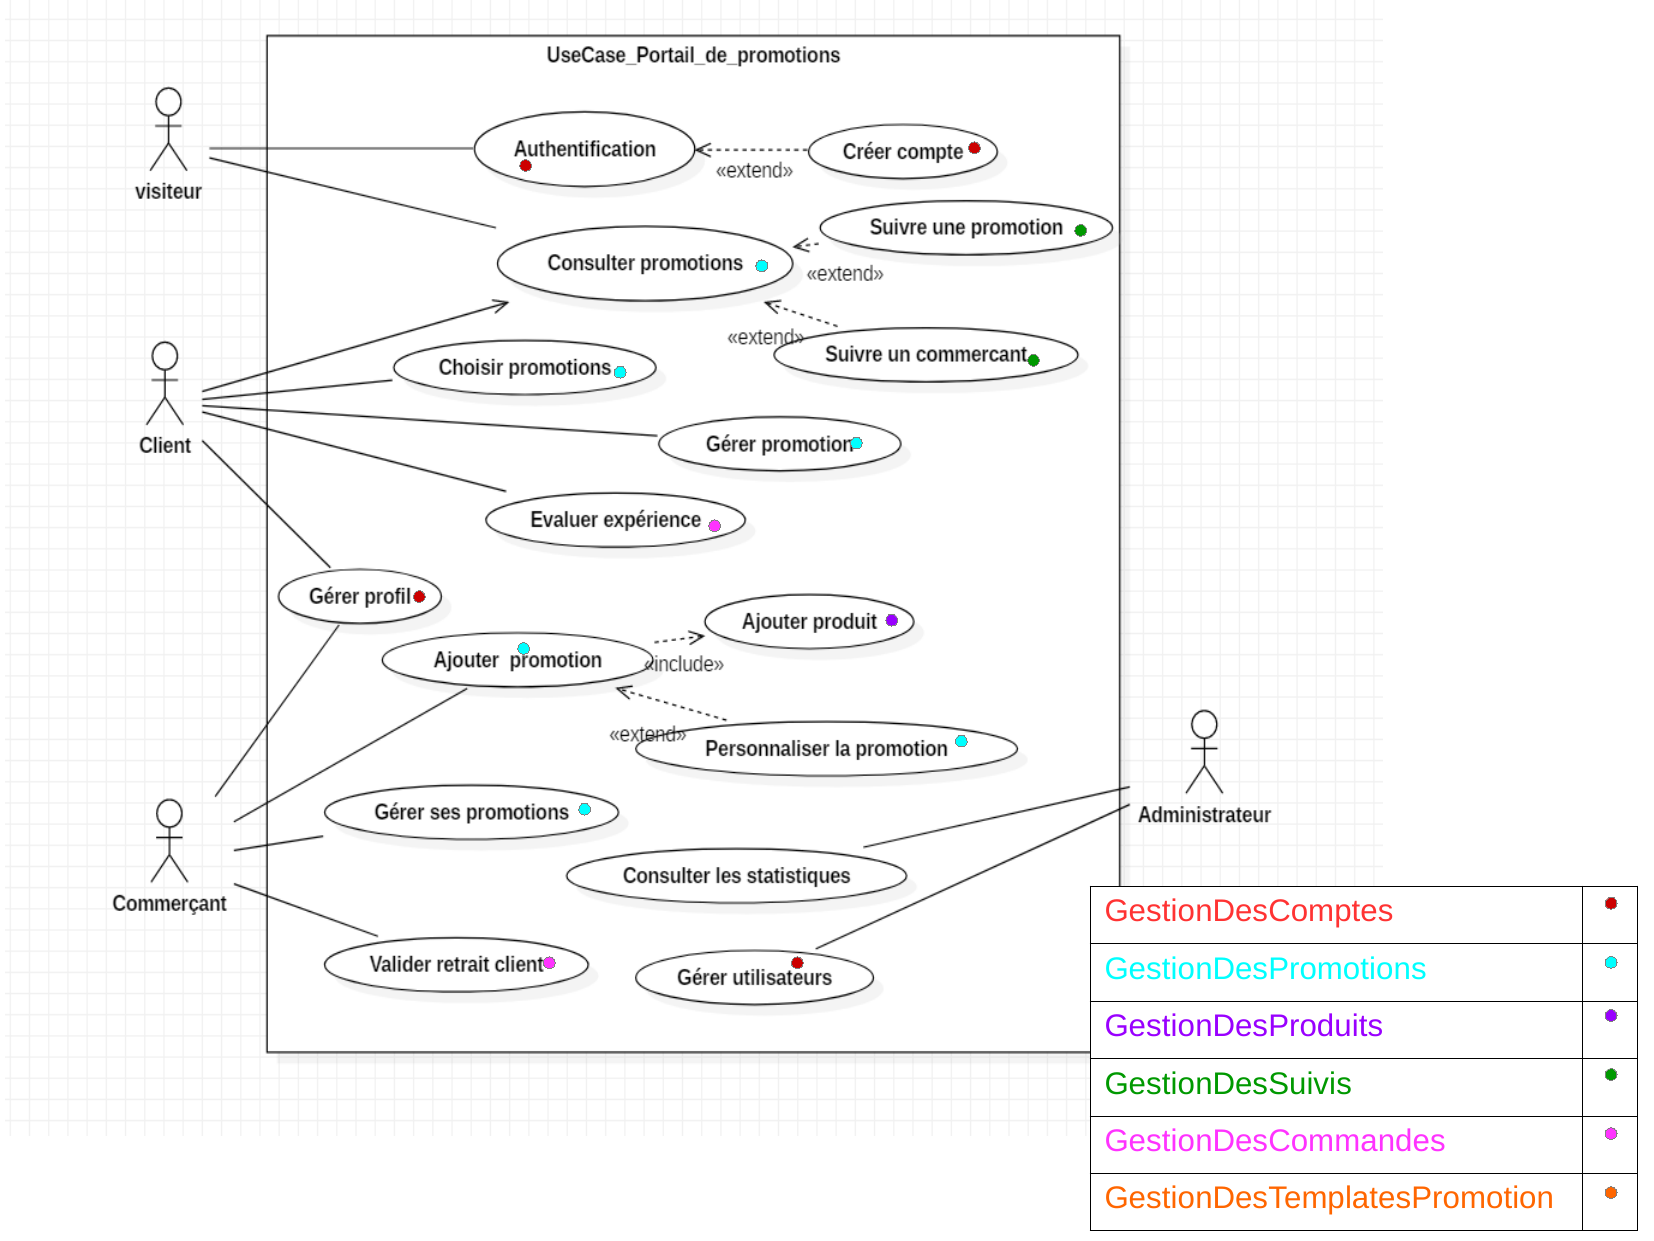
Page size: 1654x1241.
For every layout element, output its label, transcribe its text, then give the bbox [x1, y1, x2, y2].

text_box [543, 956, 556, 969]
text_box [968, 141, 981, 154]
text_box [519, 159, 532, 172]
text_box [755, 259, 768, 272]
table_cell [1583, 1059, 1637, 1116]
table_header GestionDesComptes [1091, 887, 1582, 943]
text_box [578, 803, 591, 816]
text_box [708, 519, 721, 532]
table_cell [1583, 1117, 1637, 1173]
table_cell [1583, 1174, 1637, 1230]
table_cell GestionDesPromotions [1091, 944, 1582, 1001]
text_box [1605, 1186, 1618, 1199]
text_box [850, 437, 863, 449]
text_box [791, 956, 804, 969]
table_header [1583, 887, 1637, 943]
text_box [1027, 354, 1040, 367]
text_box [1074, 224, 1087, 237]
picture [5, 0, 1383, 1136]
text_box [1605, 1127, 1618, 1140]
table_cell GestionDesSuivis [1091, 1059, 1582, 1116]
text_box [885, 614, 898, 627]
table_cell [1583, 944, 1637, 1001]
text_box [955, 735, 968, 747]
table_cell GestionDesProduits [1091, 1002, 1582, 1058]
text_box [413, 590, 426, 603]
text_box [614, 366, 627, 379]
text_box [1605, 897, 1618, 910]
text_box [517, 642, 530, 655]
text_box [1605, 1068, 1618, 1081]
table_cell GestionDesCommandes [1091, 1117, 1582, 1173]
text_box [1605, 956, 1618, 969]
text_box [1605, 1009, 1618, 1022]
table_cell [1583, 1002, 1637, 1058]
table_cell GestionDesTemplatesPromotion [1091, 1174, 1582, 1230]
